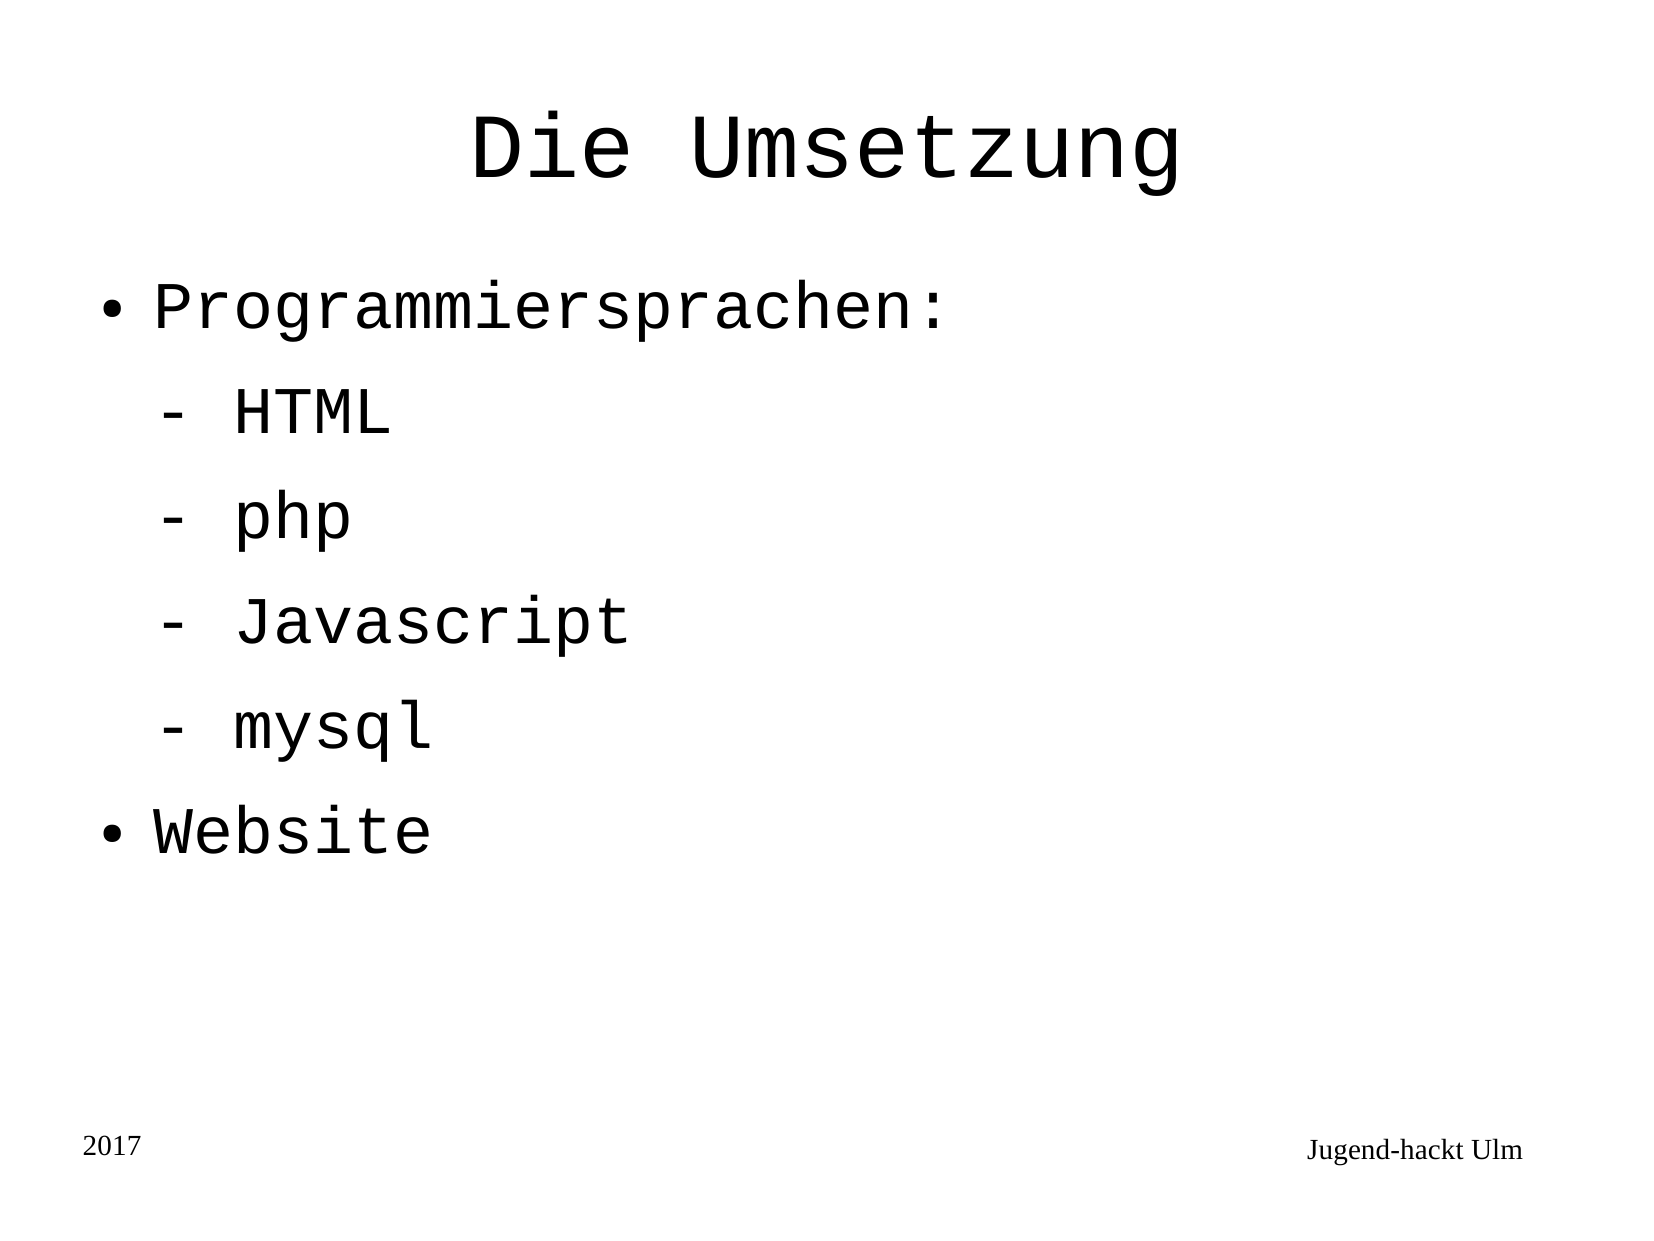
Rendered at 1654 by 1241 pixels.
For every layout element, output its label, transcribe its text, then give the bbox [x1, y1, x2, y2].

title Die Umsetzung [82, 49, 1571, 257]
list Programmiersprachen: - HTML - php - Javascript - mysql Website [82, 272, 1571, 993]
